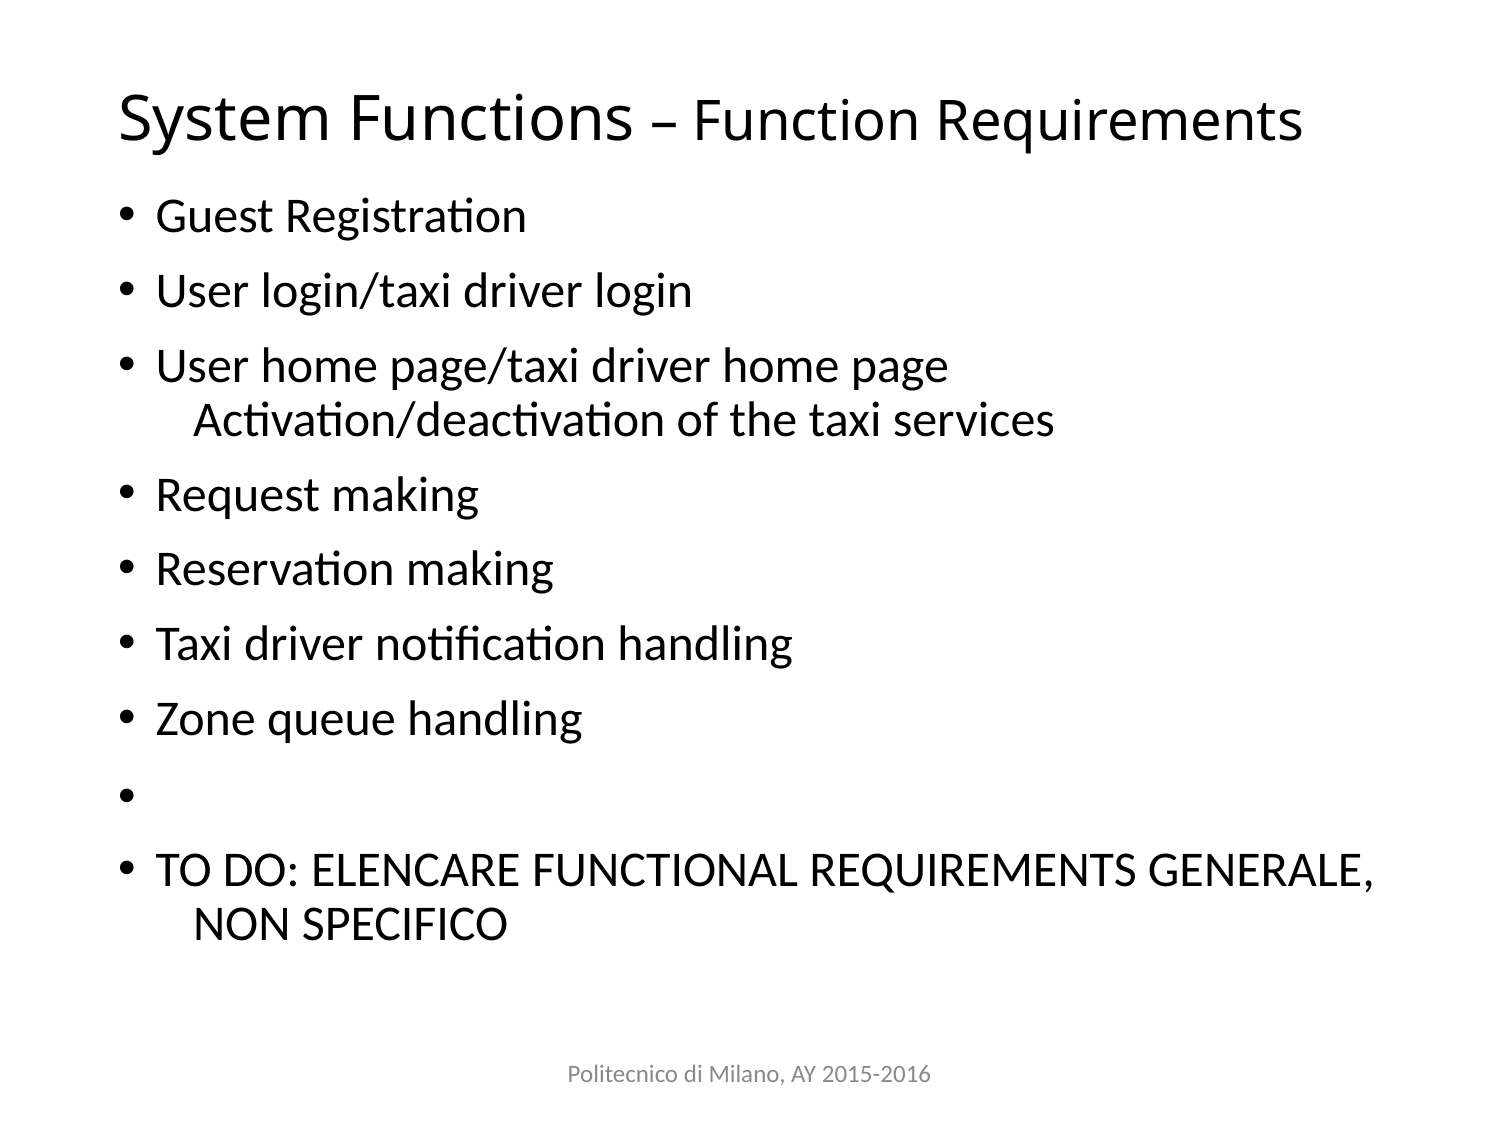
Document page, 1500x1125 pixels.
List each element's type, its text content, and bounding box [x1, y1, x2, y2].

title System Functions – Function Requirements [103, 58, 1397, 181]
text_box Politecnico di Milano, AY 2015-2016 [496, 1042, 1004, 1103]
list Guest Registration User login/taxi driver login User home page/taxi driver home page Activation/deactivation of the taxi services Request making Reservation making Taxi driver notification handling Zone queue handling TO DO: ELENCARE FUNCTIONAL REQUIREMENTS GENERALE, NON SPECIFICO [103, 181, 1397, 1014]
